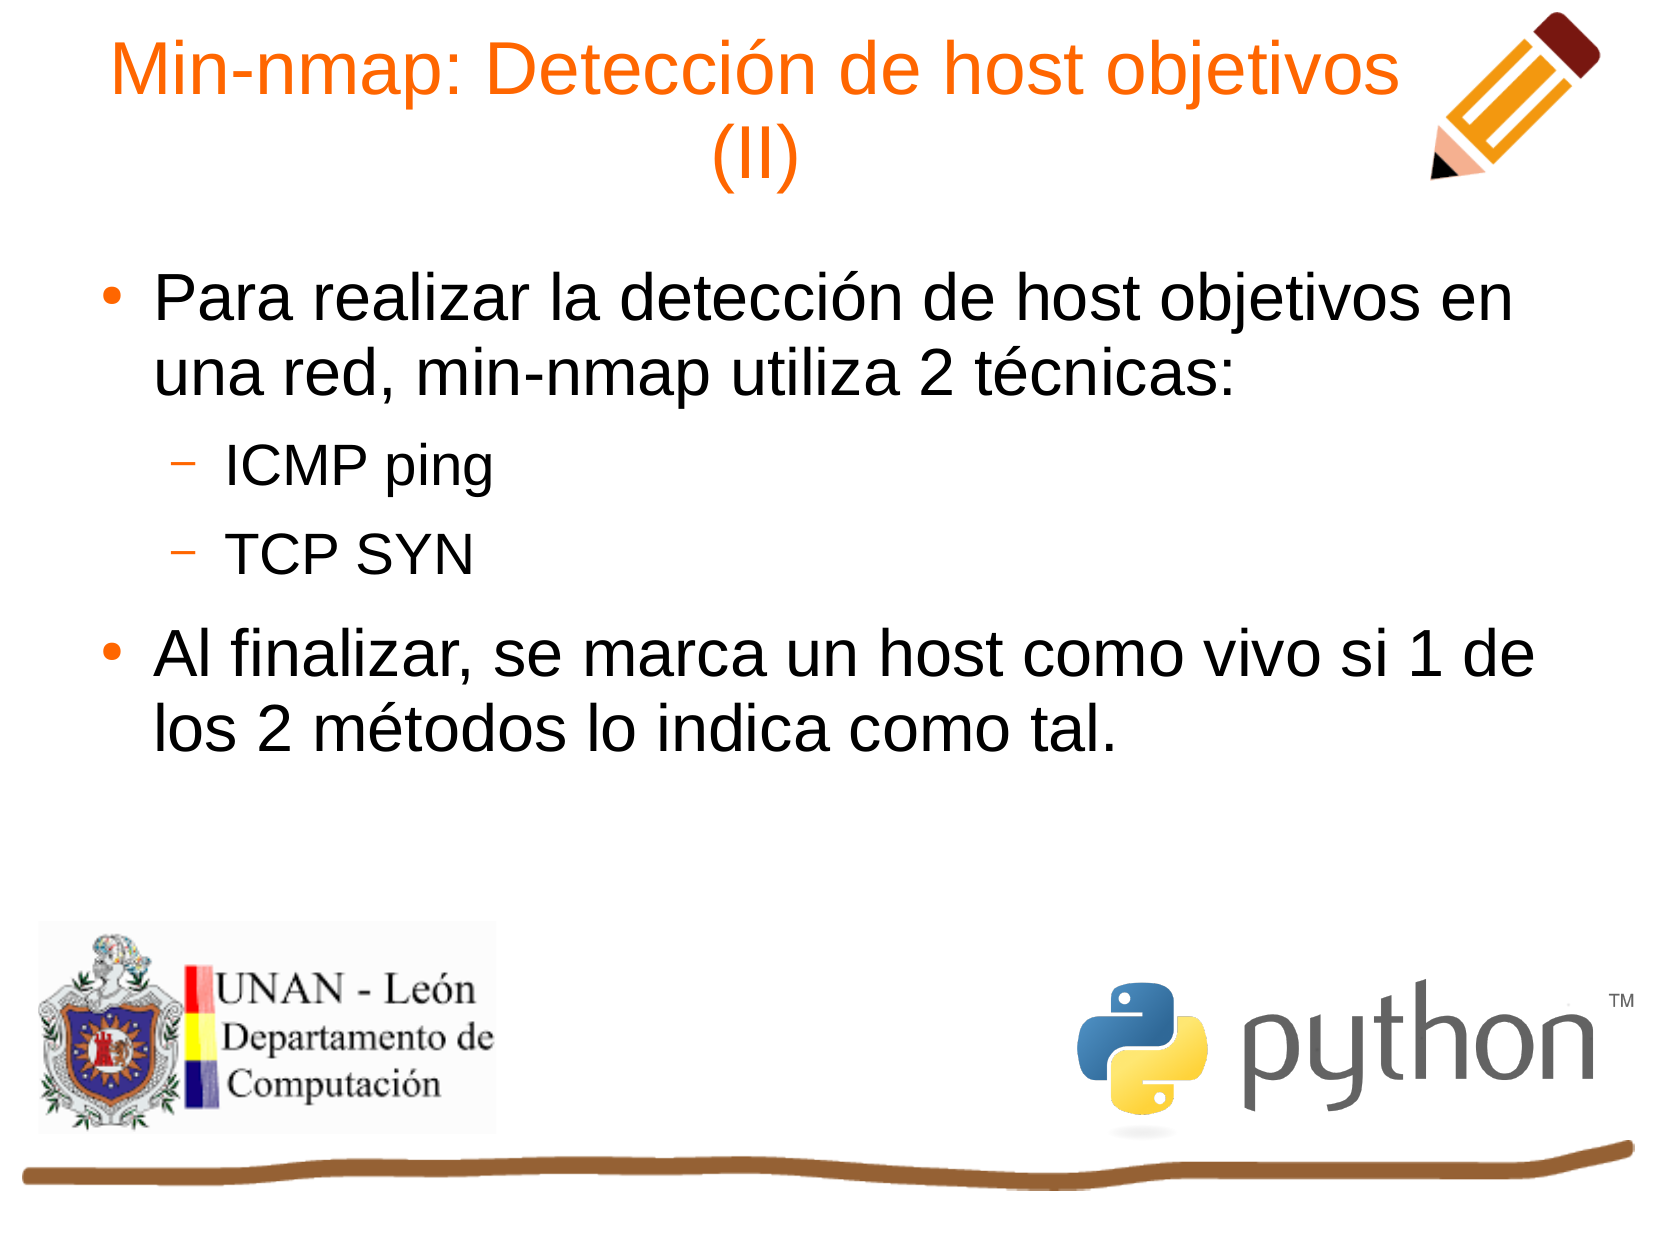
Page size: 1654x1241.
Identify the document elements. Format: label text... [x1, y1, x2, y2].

list Para realizar la detección de host objetivos en una red, min-nmap utiliza 2 técnicas: ICMP ping TCP SYN Al finalizar, se marca un host como vivo si 1 de los 2 métodos lo indica como tal. [82, 259, 1572, 875]
picture [38, 921, 497, 1134]
picture [22, 970, 1647, 1191]
picture [1430, 12, 1601, 181]
title Min-nmap: Detección de host objetivos (II) [82, 26, 1430, 195]
